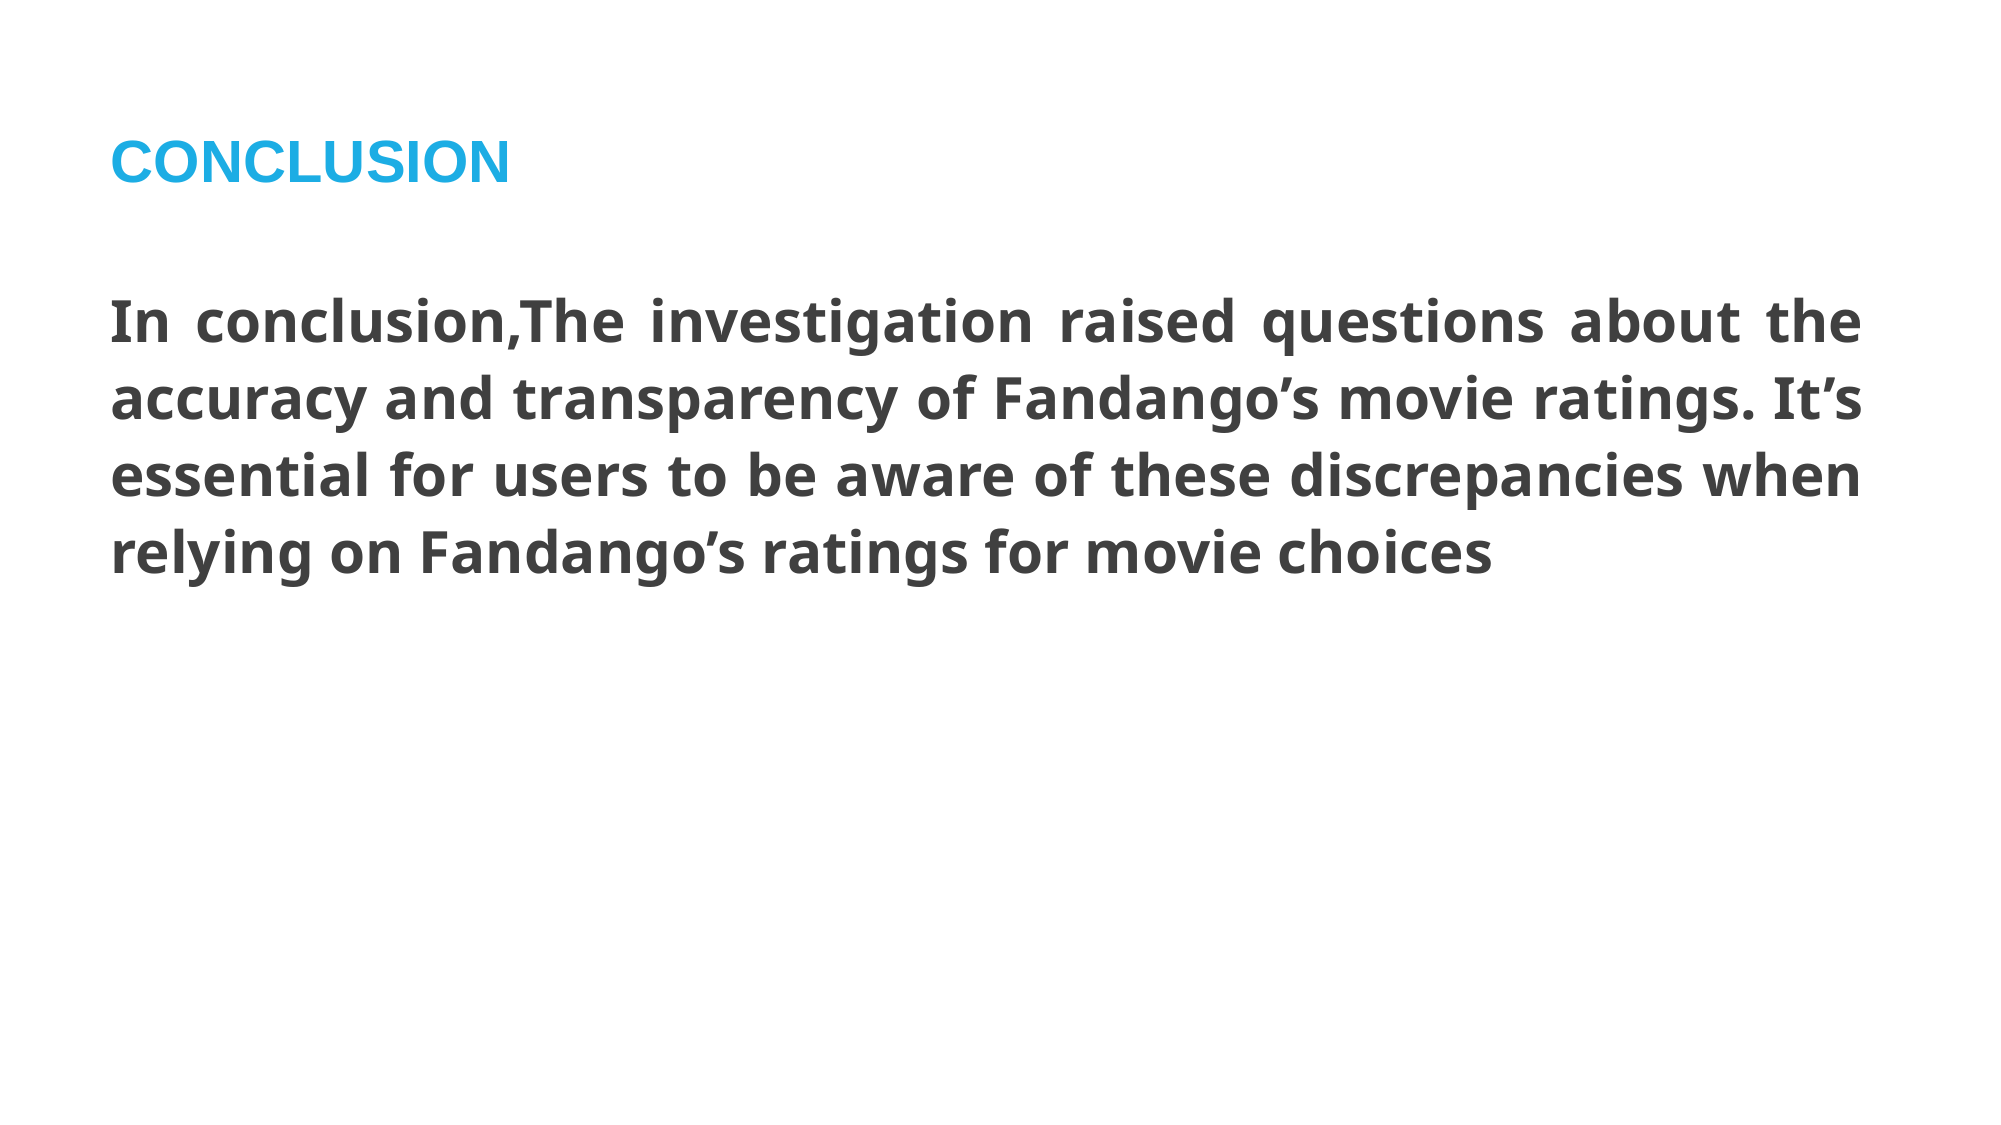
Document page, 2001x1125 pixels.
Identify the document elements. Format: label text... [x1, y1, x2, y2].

list In conclusion,The investigation raised questions about the accuracy and transparency of Fandango’s movie ratings. It’s essential for users to be aware of these discrepancies when relying on Fandango’s ratings for movie choices [95, 47, 1905, 815]
